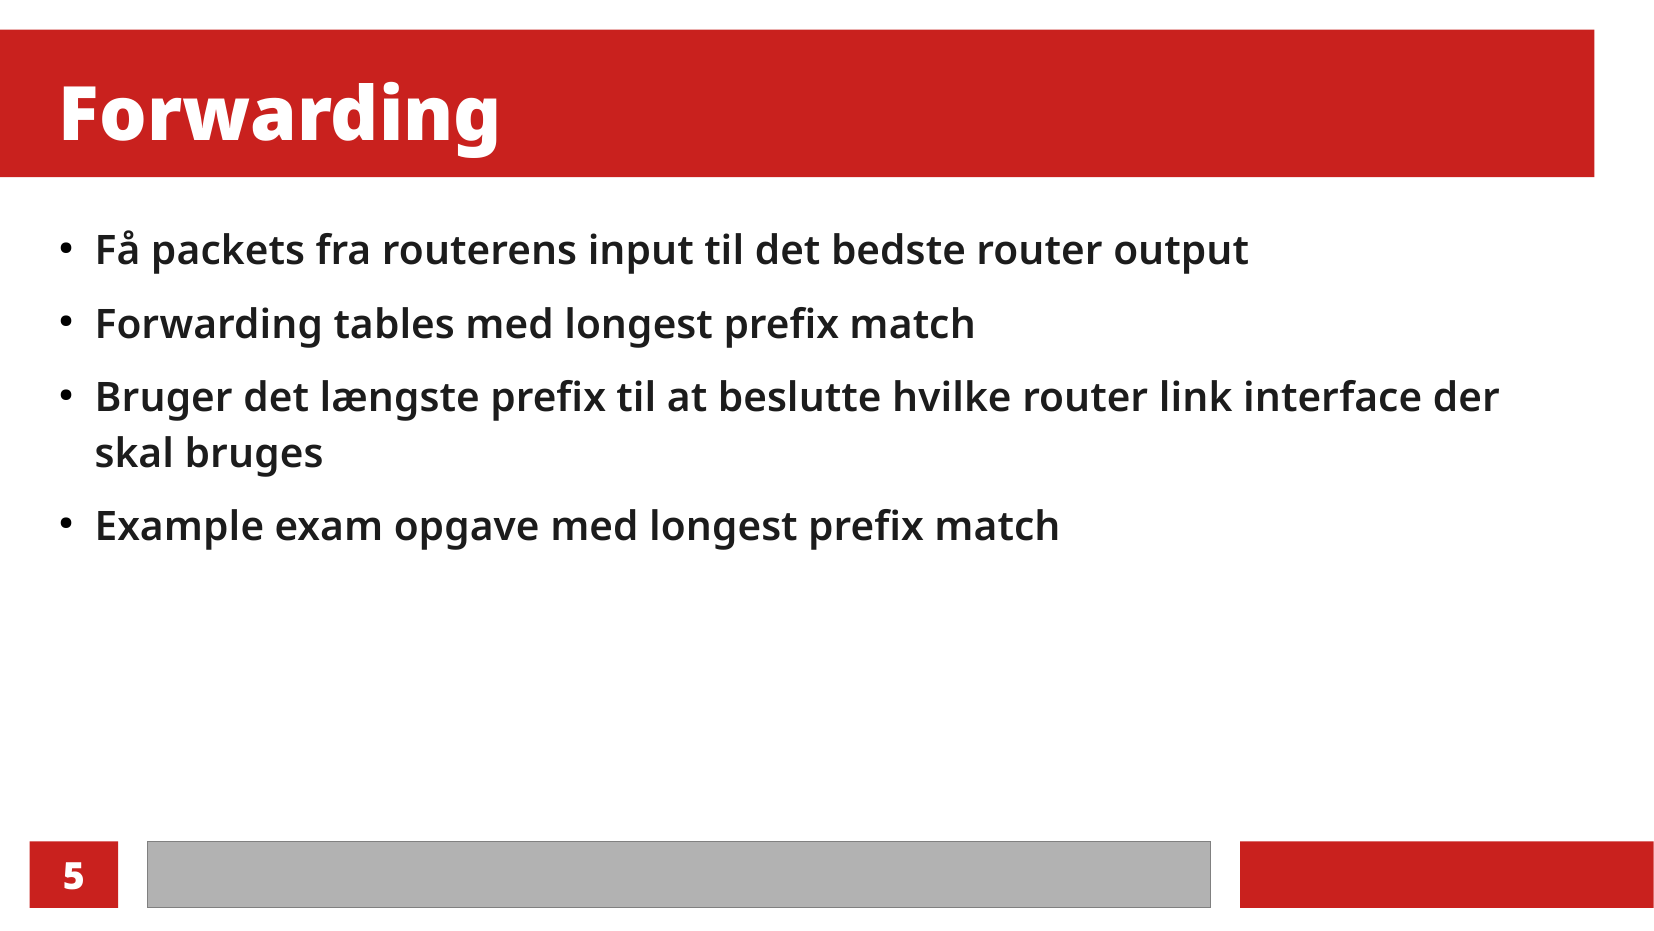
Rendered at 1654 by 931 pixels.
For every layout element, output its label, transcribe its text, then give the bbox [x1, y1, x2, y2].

list Få packets fra routerens input til det bedste router output Forwarding tables med longest prefix match Bruger det længste prefix til at beslutte hvilke router link interface der skal bruges Example exam opgave med longest prefix match [59, 221, 1565, 798]
title Forwarding [59, 44, 1595, 163]
